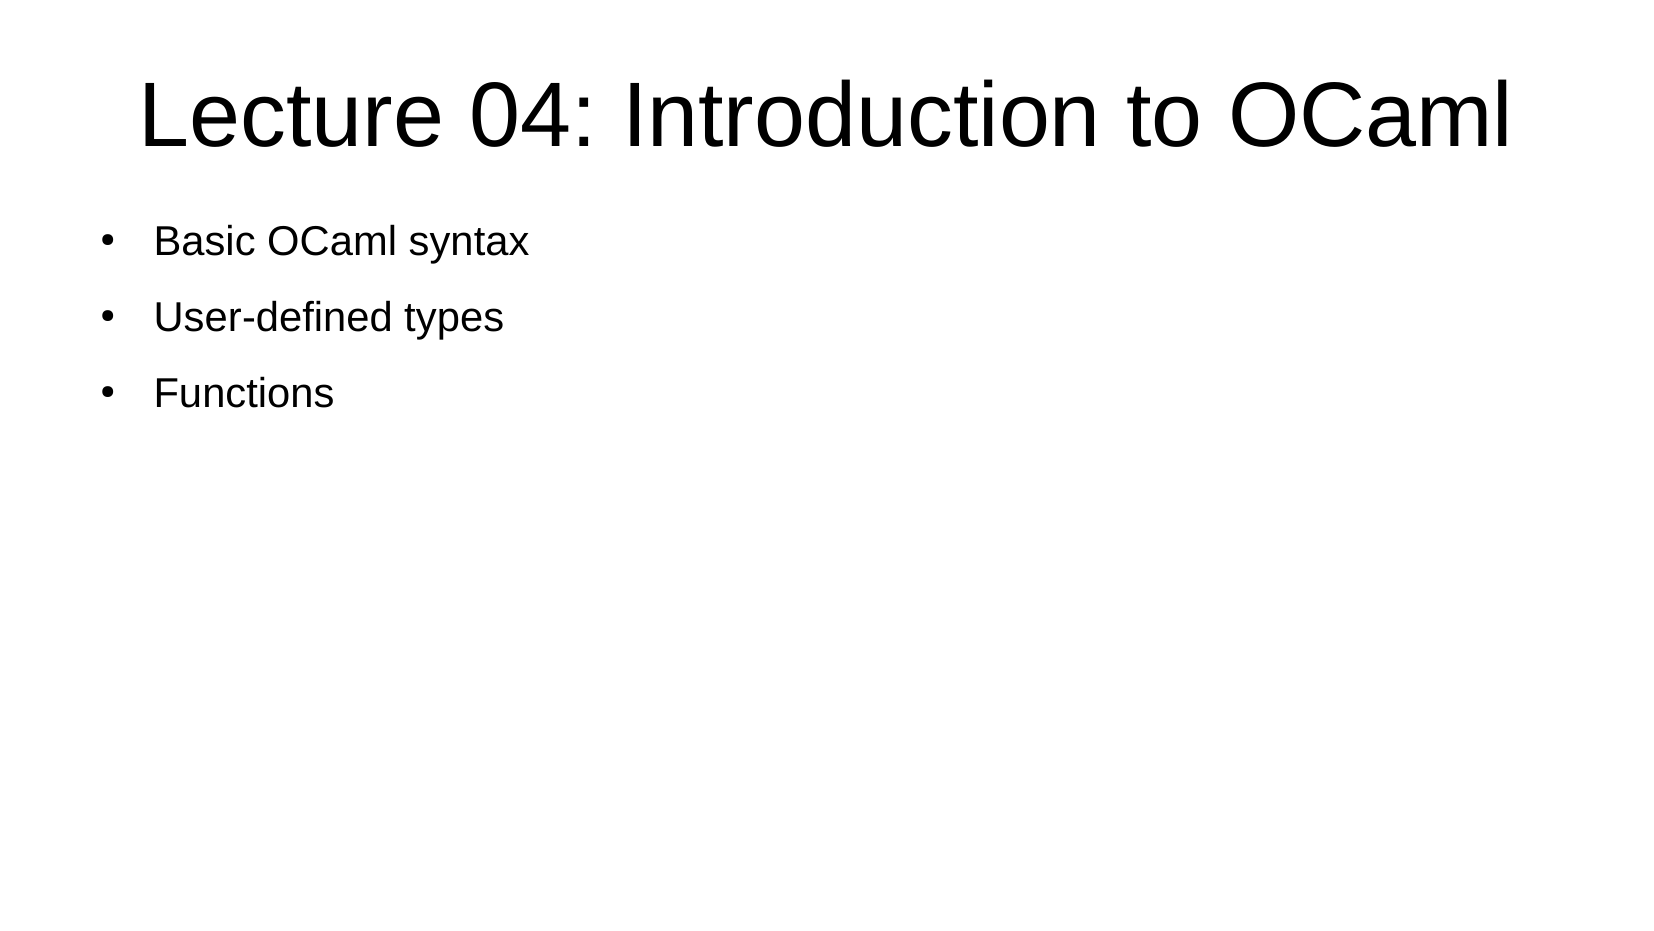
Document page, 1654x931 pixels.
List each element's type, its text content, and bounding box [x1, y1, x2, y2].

title Lecture 04: Introduction to OCaml [82, 37, 1571, 193]
list Basic OCaml syntax User-defined types Functions [82, 217, 1571, 758]
